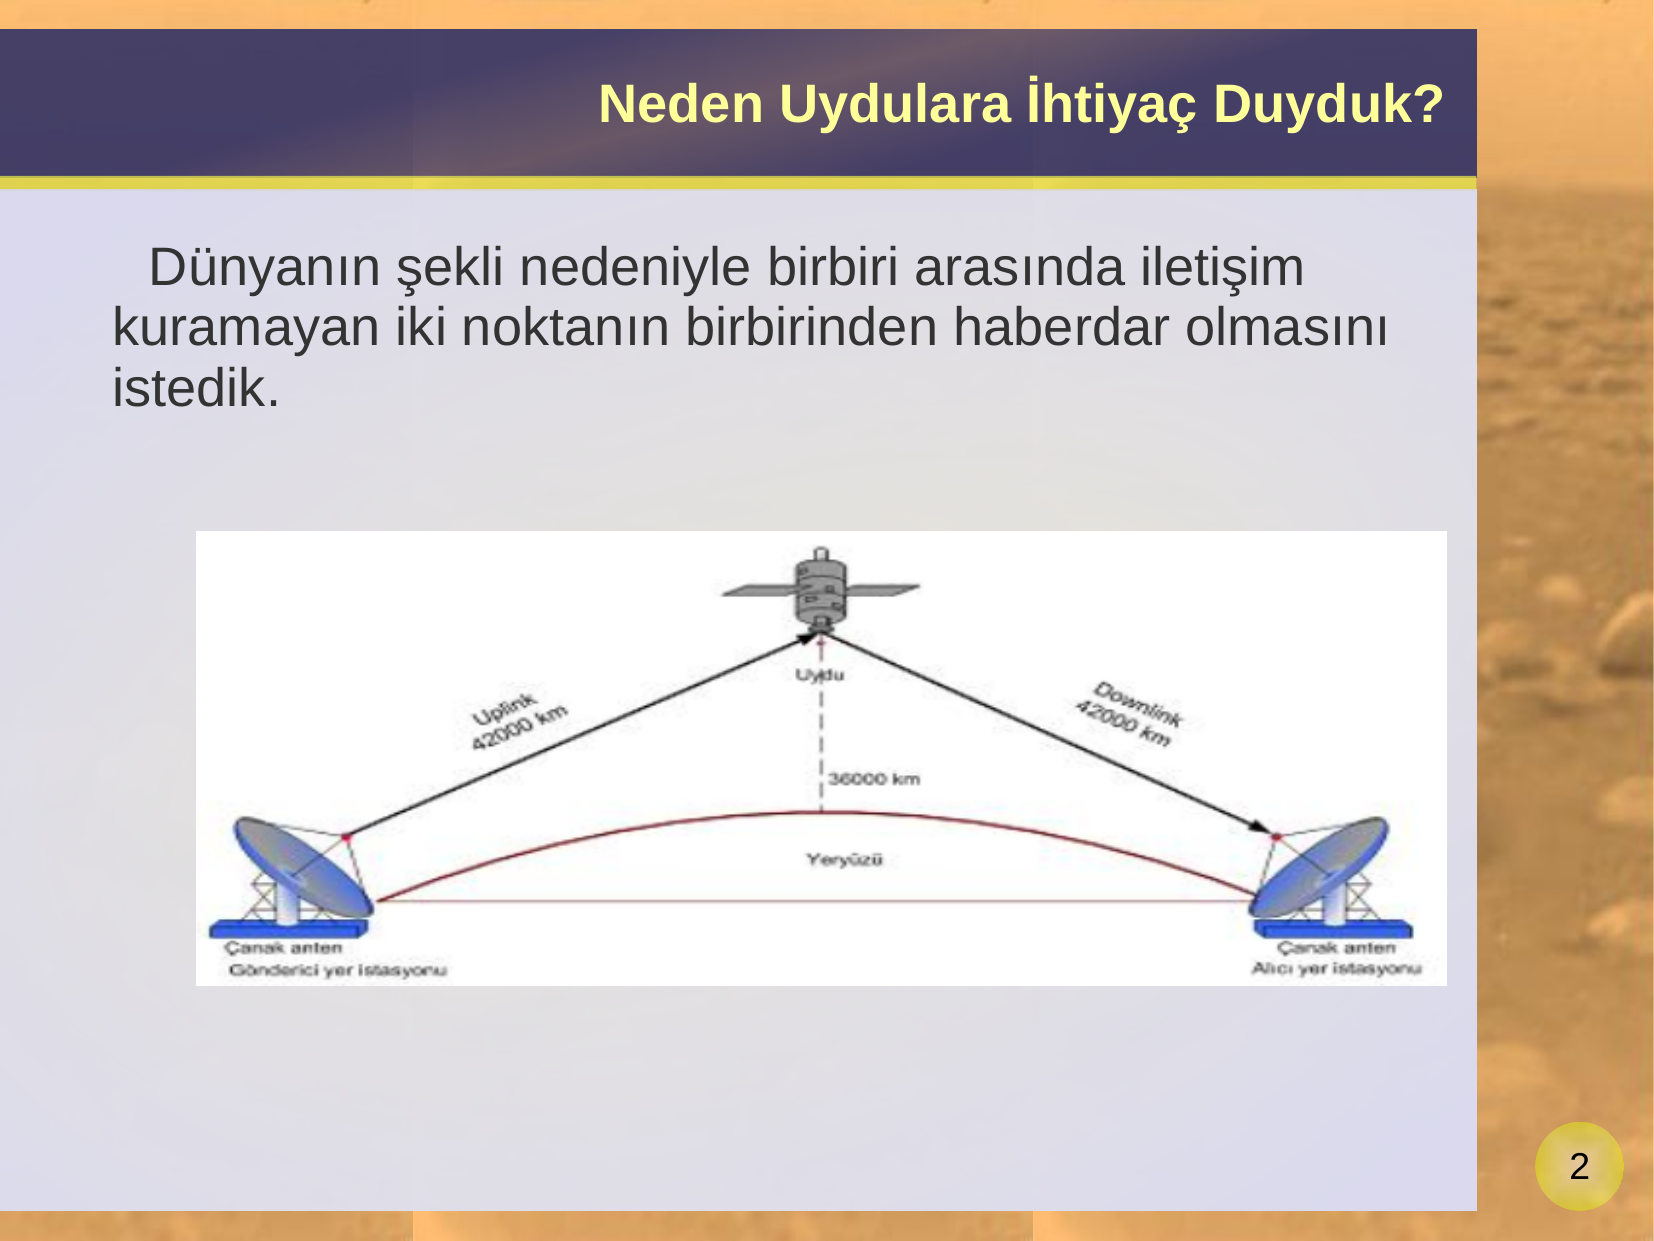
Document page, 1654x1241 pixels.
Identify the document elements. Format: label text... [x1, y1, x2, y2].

text_box [0, 189, 1477, 1211]
picture [196, 531, 1447, 986]
title Neden Uydulara İhtiyaç Duyduk? [29, 59, 1447, 148]
list Dünyanın şekli nedeniyle birbiri arasında iletişim kuramayan iki noktanın birbirinden haberdar olmasını istedik. [59, 236, 1418, 1182]
picture [0, 0, 1654, 1241]
